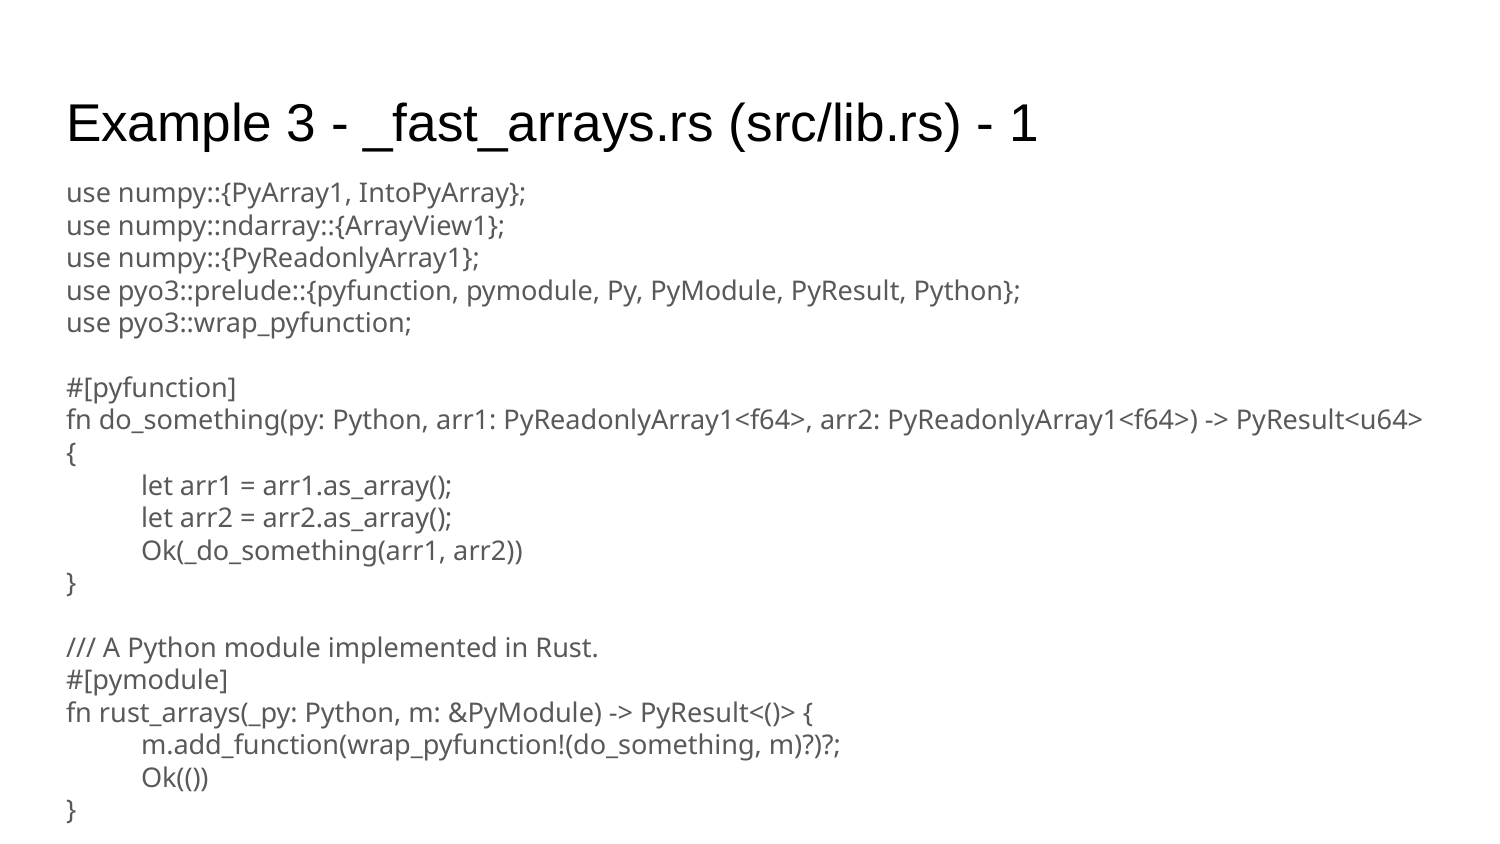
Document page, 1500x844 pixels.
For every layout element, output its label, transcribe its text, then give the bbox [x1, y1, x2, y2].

title Example 3 - _fast_arrays.rs (src/lib.rs) - 1 [51, 72, 1449, 160]
list use numpy::{PyArray1, IntoPyArray}; use numpy::ndarray::{ArrayView1}; use numpy::{PyReadonlyArray1}; use pyo3::prelude::{pyfunction, pymodule, Py, PyModule, PyResult, Python}; use pyo3::wrap_pyfunction; #[pyfunction] fn do_something(py: Python, arr1: PyReadonlyArray1<f64>, arr2: PyReadonlyArray1<f64>) -> PyResult<u64> { let arr1 = arr1.as_array(); let arr2 = arr2.as_array(); Ok(_do_something(arr1, arr2)) } /// A Python module implemented in Rust. #[pymodule] fn rust_arrays(_py: Python, m: &PyModule) -> PyResult<()> { m.add_function(wrap_pyfunction!(do_something, m)?)?; Ok(()) } [51, 160, 1449, 807]
